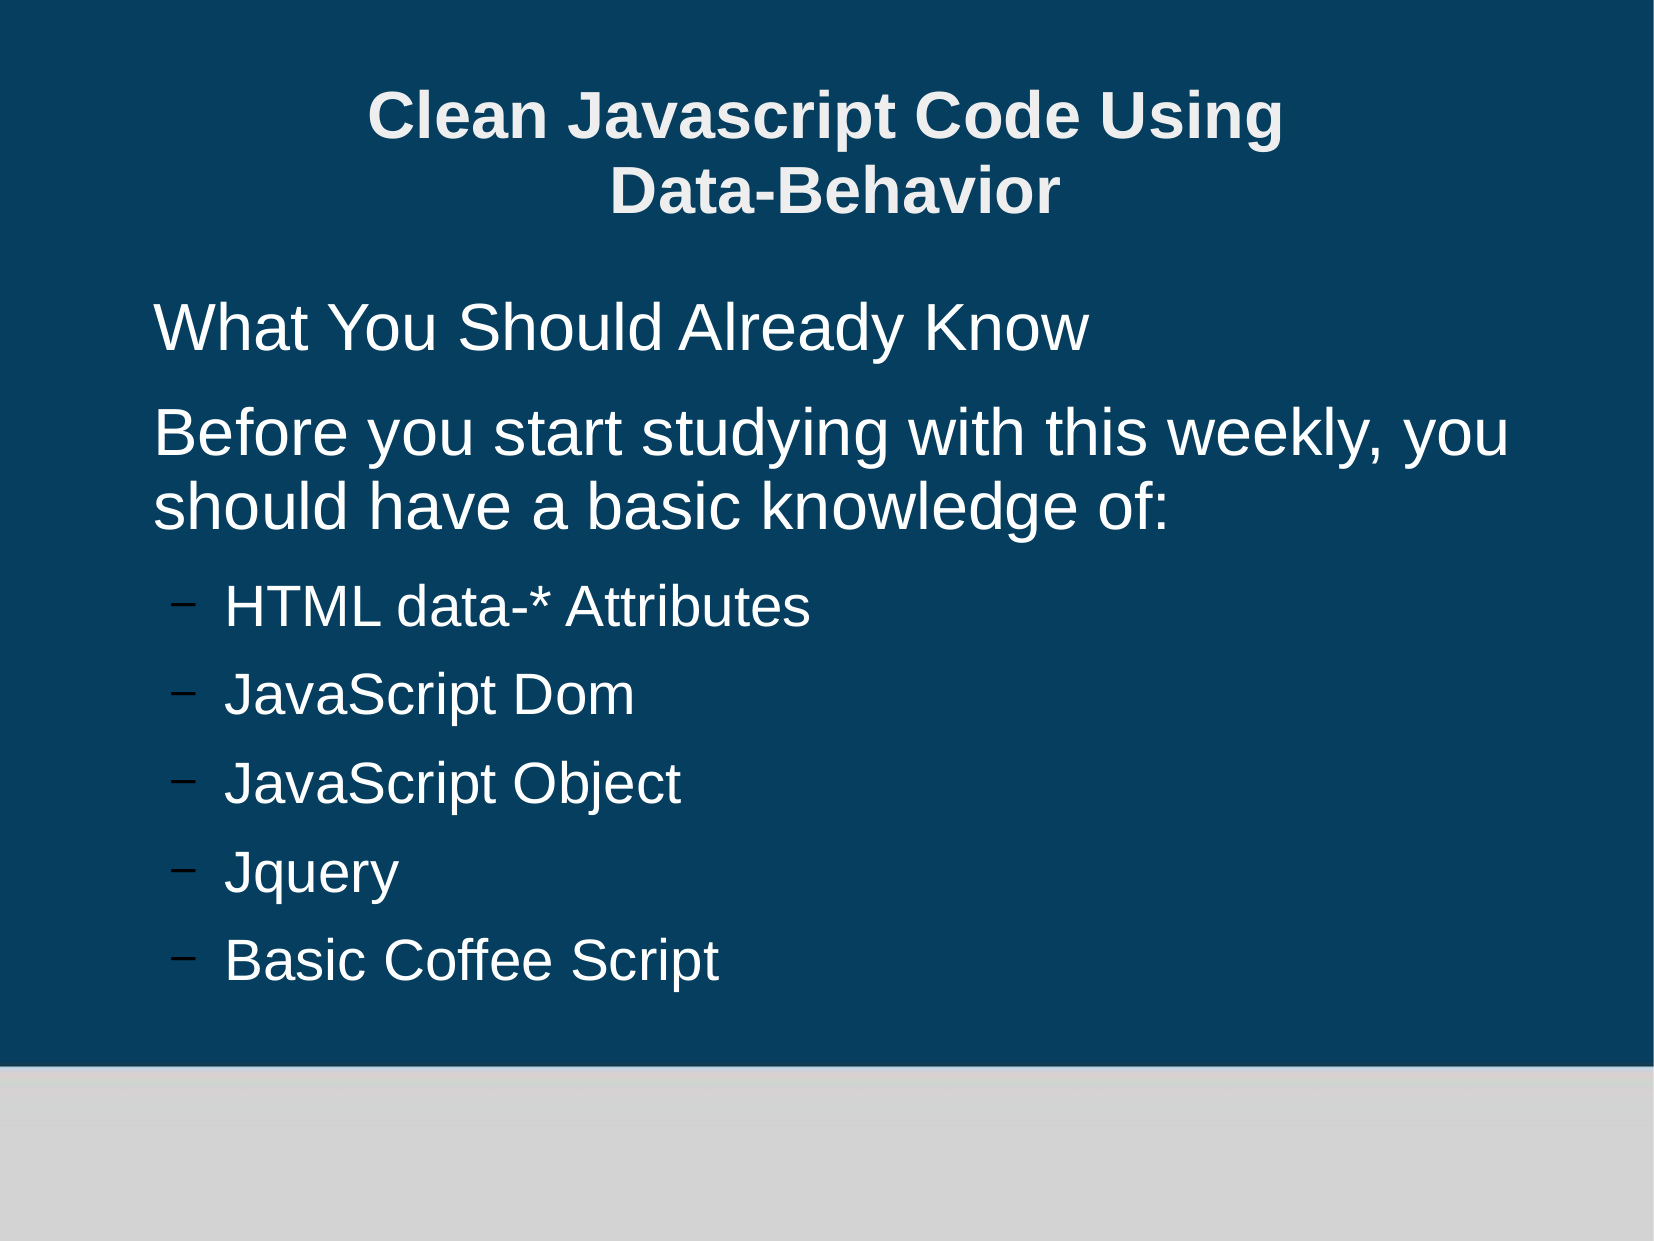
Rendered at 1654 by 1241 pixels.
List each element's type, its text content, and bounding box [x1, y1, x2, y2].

list What You Should Already Know Before you start studying with this weekly, you should have a basic knowledge of: HTML data-* Attributes JavaScript Dom JavaScript Object Jquery Basic Coffee Script [82, 290, 1571, 1010]
picture [0, 0, 1654, 1241]
title Clean Javascript Code Using Data-Behavior [82, 49, 1571, 257]
